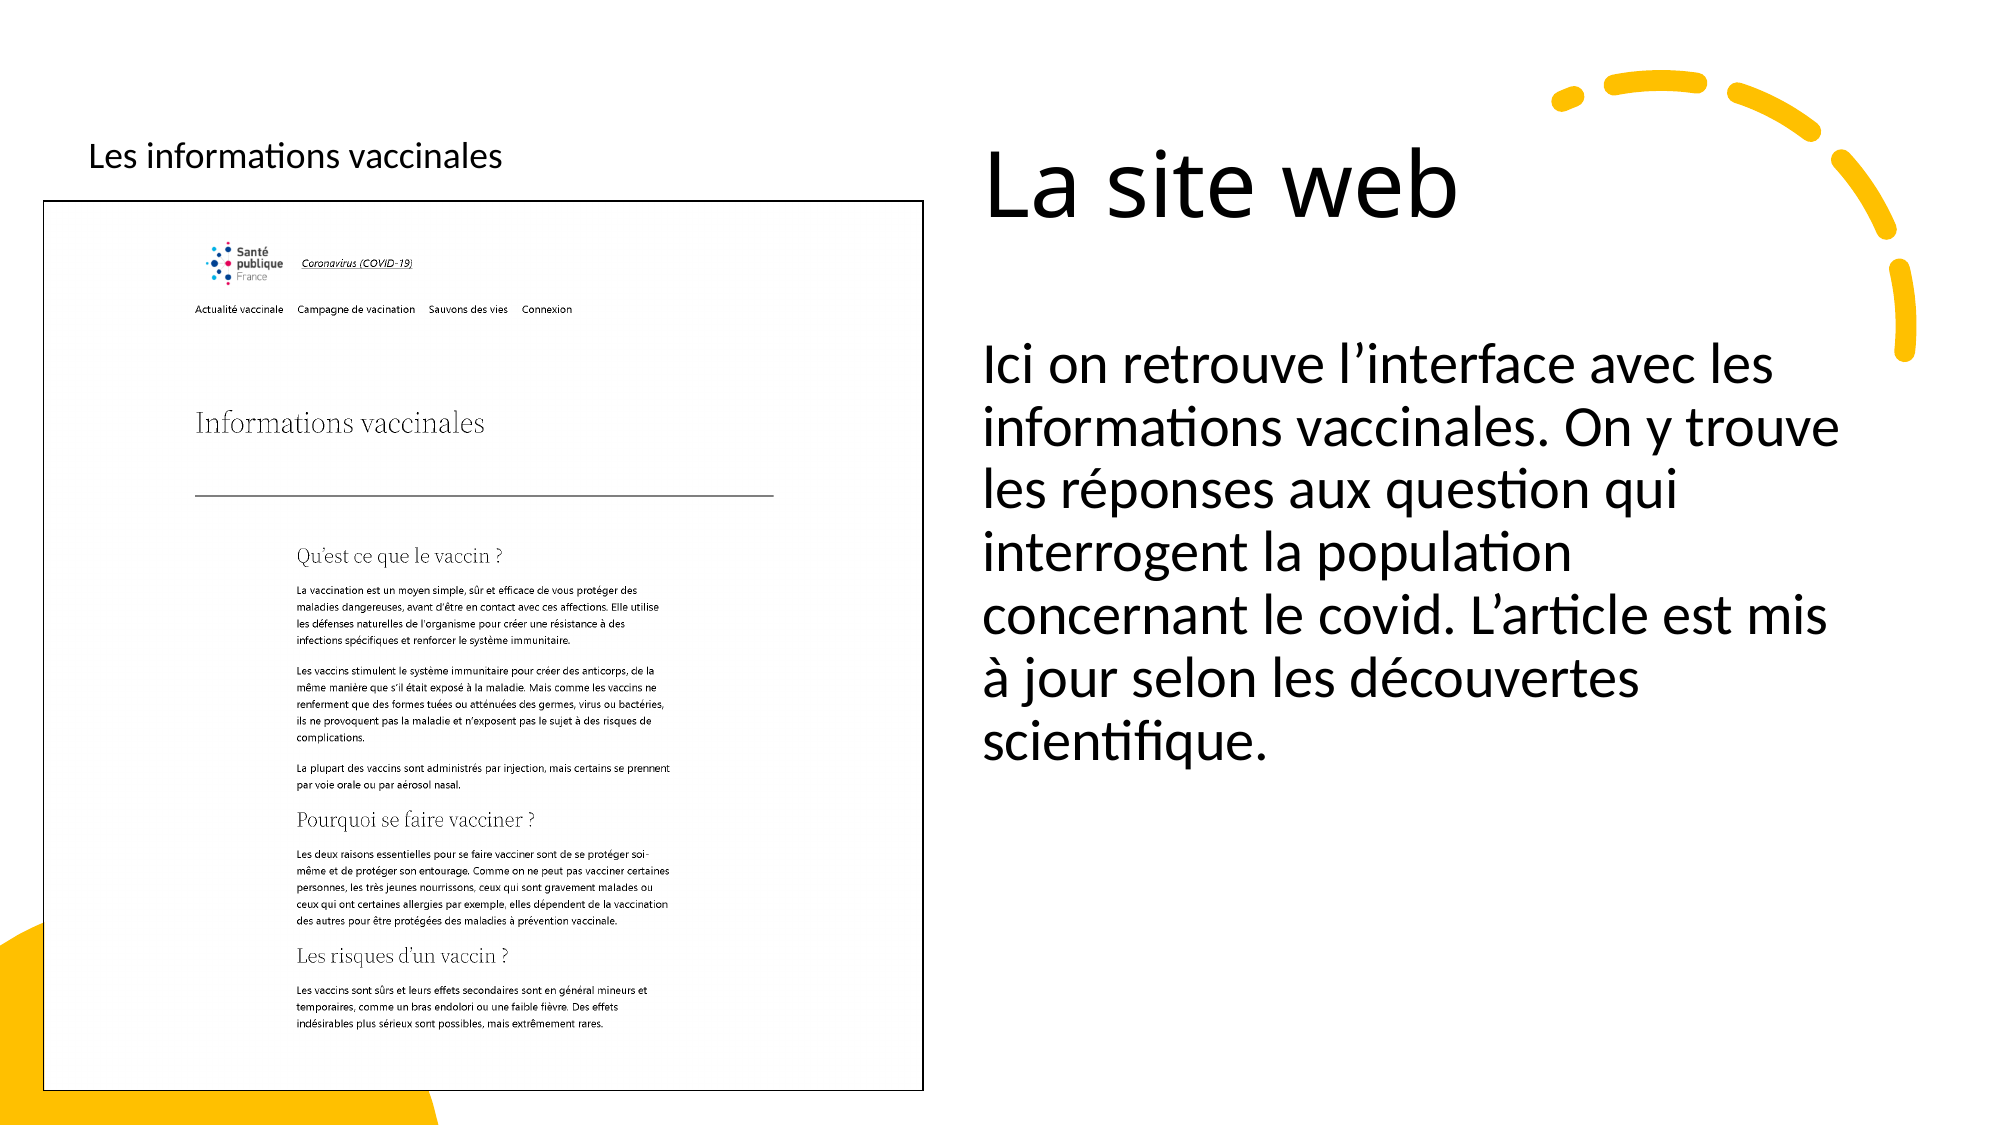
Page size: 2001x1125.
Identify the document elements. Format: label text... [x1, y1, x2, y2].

picture [44, 202, 923, 1090]
text_box Les informations vaccinales [73, 123, 524, 185]
text_box [0, 0, 2000, 1125]
title La site web [967, 78, 1863, 297]
list Ici on retrouve l’interface avec les informations vaccinales. On y trouve les réponses aux question qui interrogent la population concernant le covid. L’article est mis à jour selon les découvertes scientifique. [967, 325, 1863, 1014]
